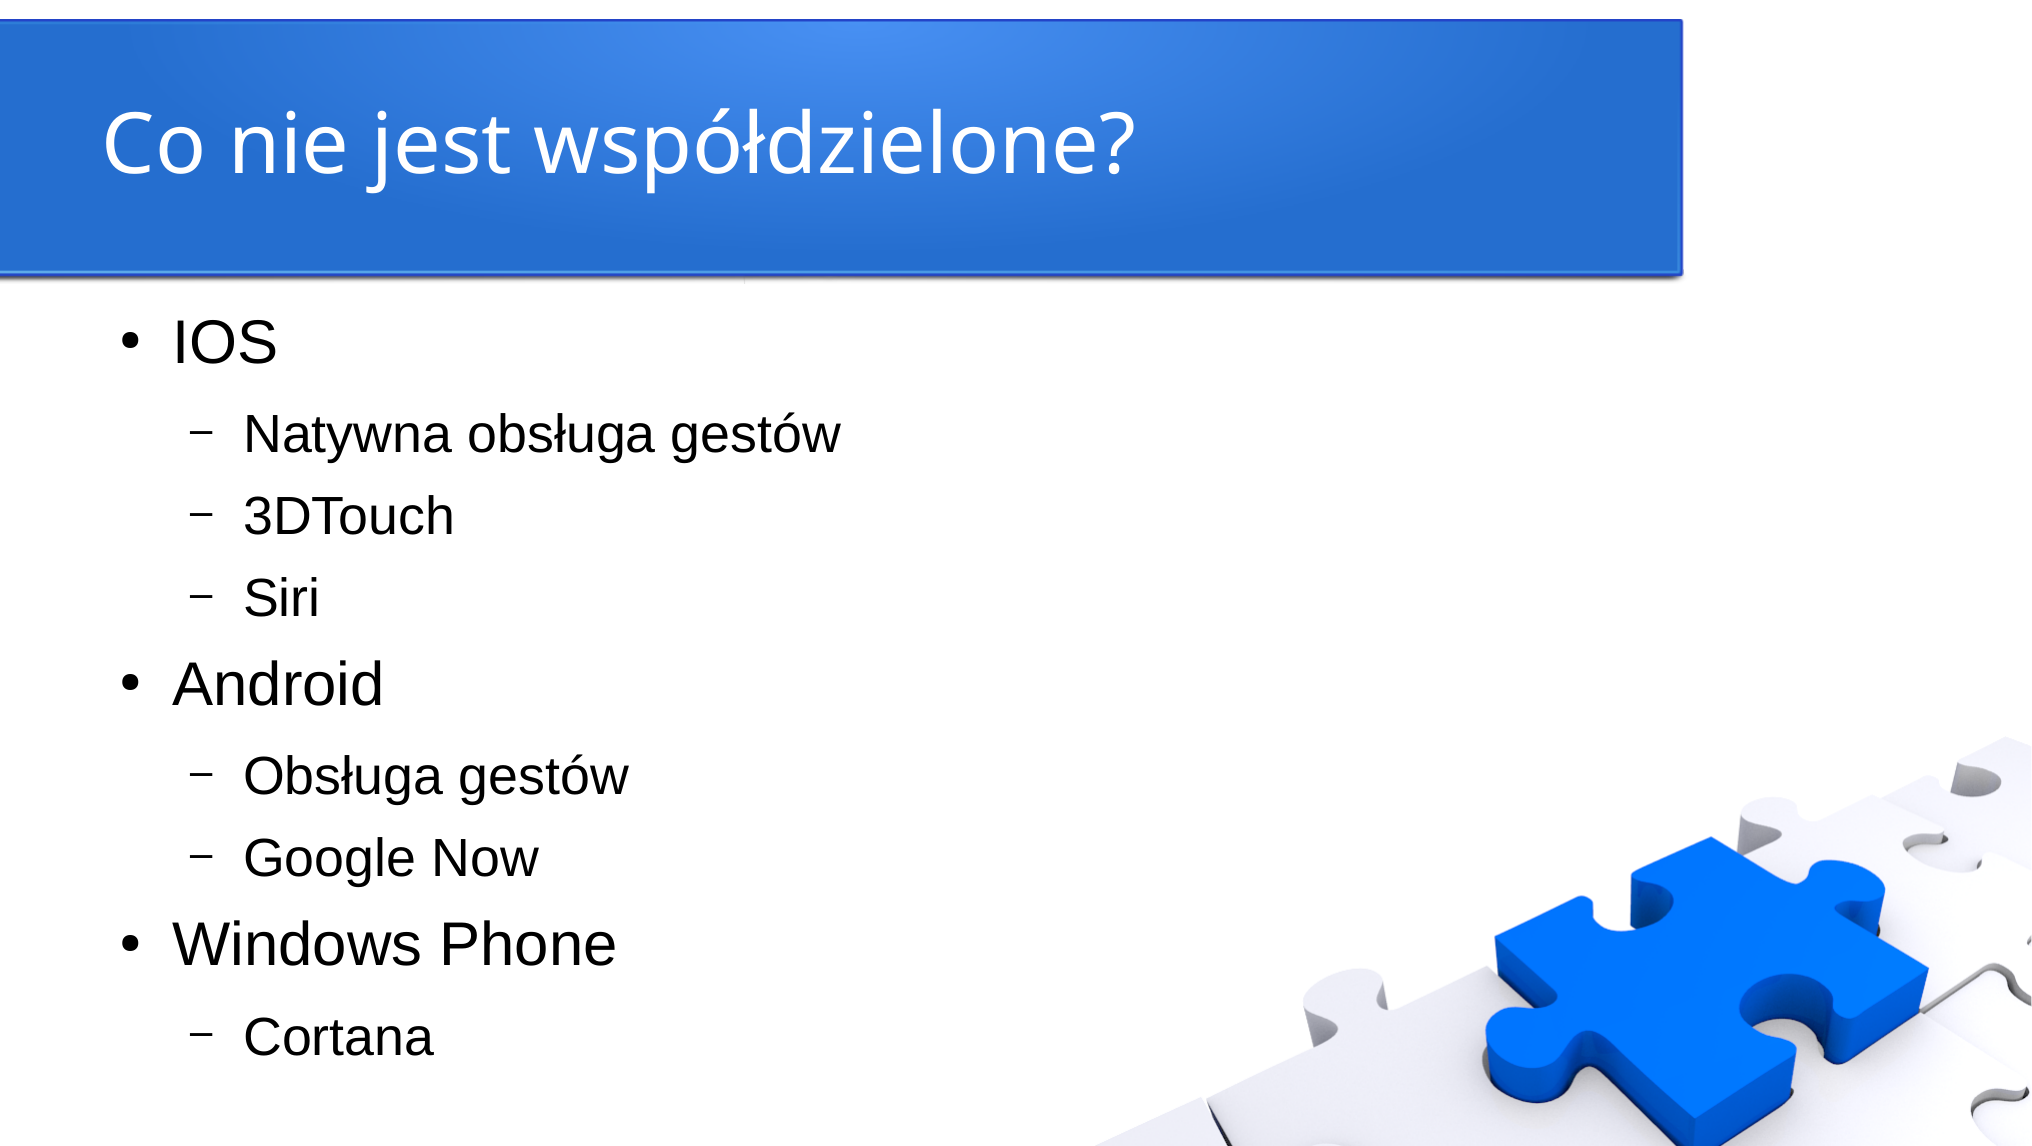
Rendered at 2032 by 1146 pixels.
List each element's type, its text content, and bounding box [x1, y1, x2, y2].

picture [0, 19, 1689, 284]
list IOS Natywna obsługa gestów 3DTouch Siri Android Obsługa gestów Google Now Windows Phone Cortana [101, 307, 1619, 957]
picture [1071, 605, 2032, 1146]
title Co nie jest współdzielone? [101, 45, 1666, 237]
